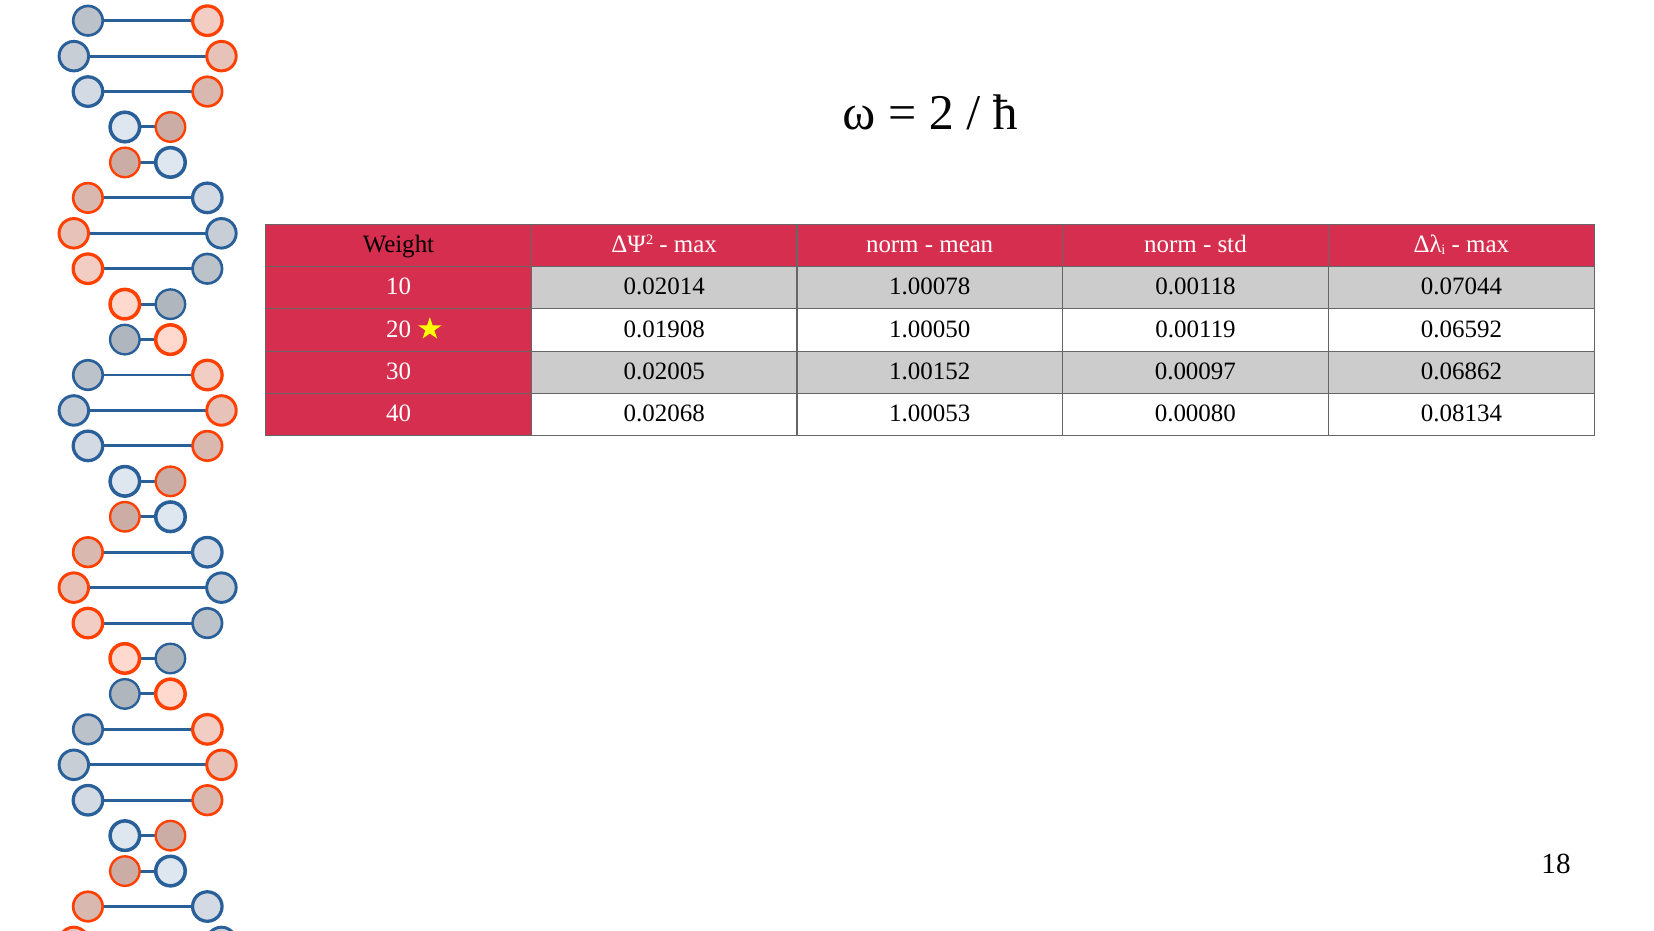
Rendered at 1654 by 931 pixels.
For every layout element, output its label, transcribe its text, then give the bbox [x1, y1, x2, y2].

table_header ΔΨ2 - max [532, 225, 796, 266]
table_cell 0.00097 [1063, 352, 1328, 393]
table_cell 10 [266, 267, 531, 308]
table_cell 0.06592 [1329, 309, 1594, 351]
table_cell 30 [266, 352, 531, 393]
table_cell 0.02014 [532, 267, 796, 308]
table_cell 0.01908 [532, 309, 796, 351]
table_cell 0.00119 [1063, 309, 1328, 351]
table_cell 1.00152 [798, 352, 1062, 393]
table_header norm - std [1063, 225, 1328, 266]
table_cell 0.08134 [1329, 394, 1594, 435]
table_cell 0.06862 [1329, 352, 1594, 393]
table_cell 0.00118 [1063, 267, 1328, 308]
table_cell 0.02068 [532, 394, 796, 435]
table_cell 1.00050 [798, 309, 1062, 351]
table_cell 0.07044 [1329, 267, 1594, 308]
table_cell 0.02005 [532, 352, 796, 393]
table_cell 1.00078 [798, 267, 1062, 308]
table_cell 1.00053 [798, 394, 1062, 435]
table_cell 20 [266, 309, 531, 351]
title ω = 2 / ħ [265, 35, 1595, 189]
table_header Δλi - max [1329, 225, 1594, 266]
table_header Weight [266, 225, 531, 266]
text_box [418, 317, 442, 339]
table_header norm - mean [798, 225, 1062, 266]
table_cell 40 [266, 394, 531, 435]
table_cell 0.00080 [1063, 394, 1328, 435]
